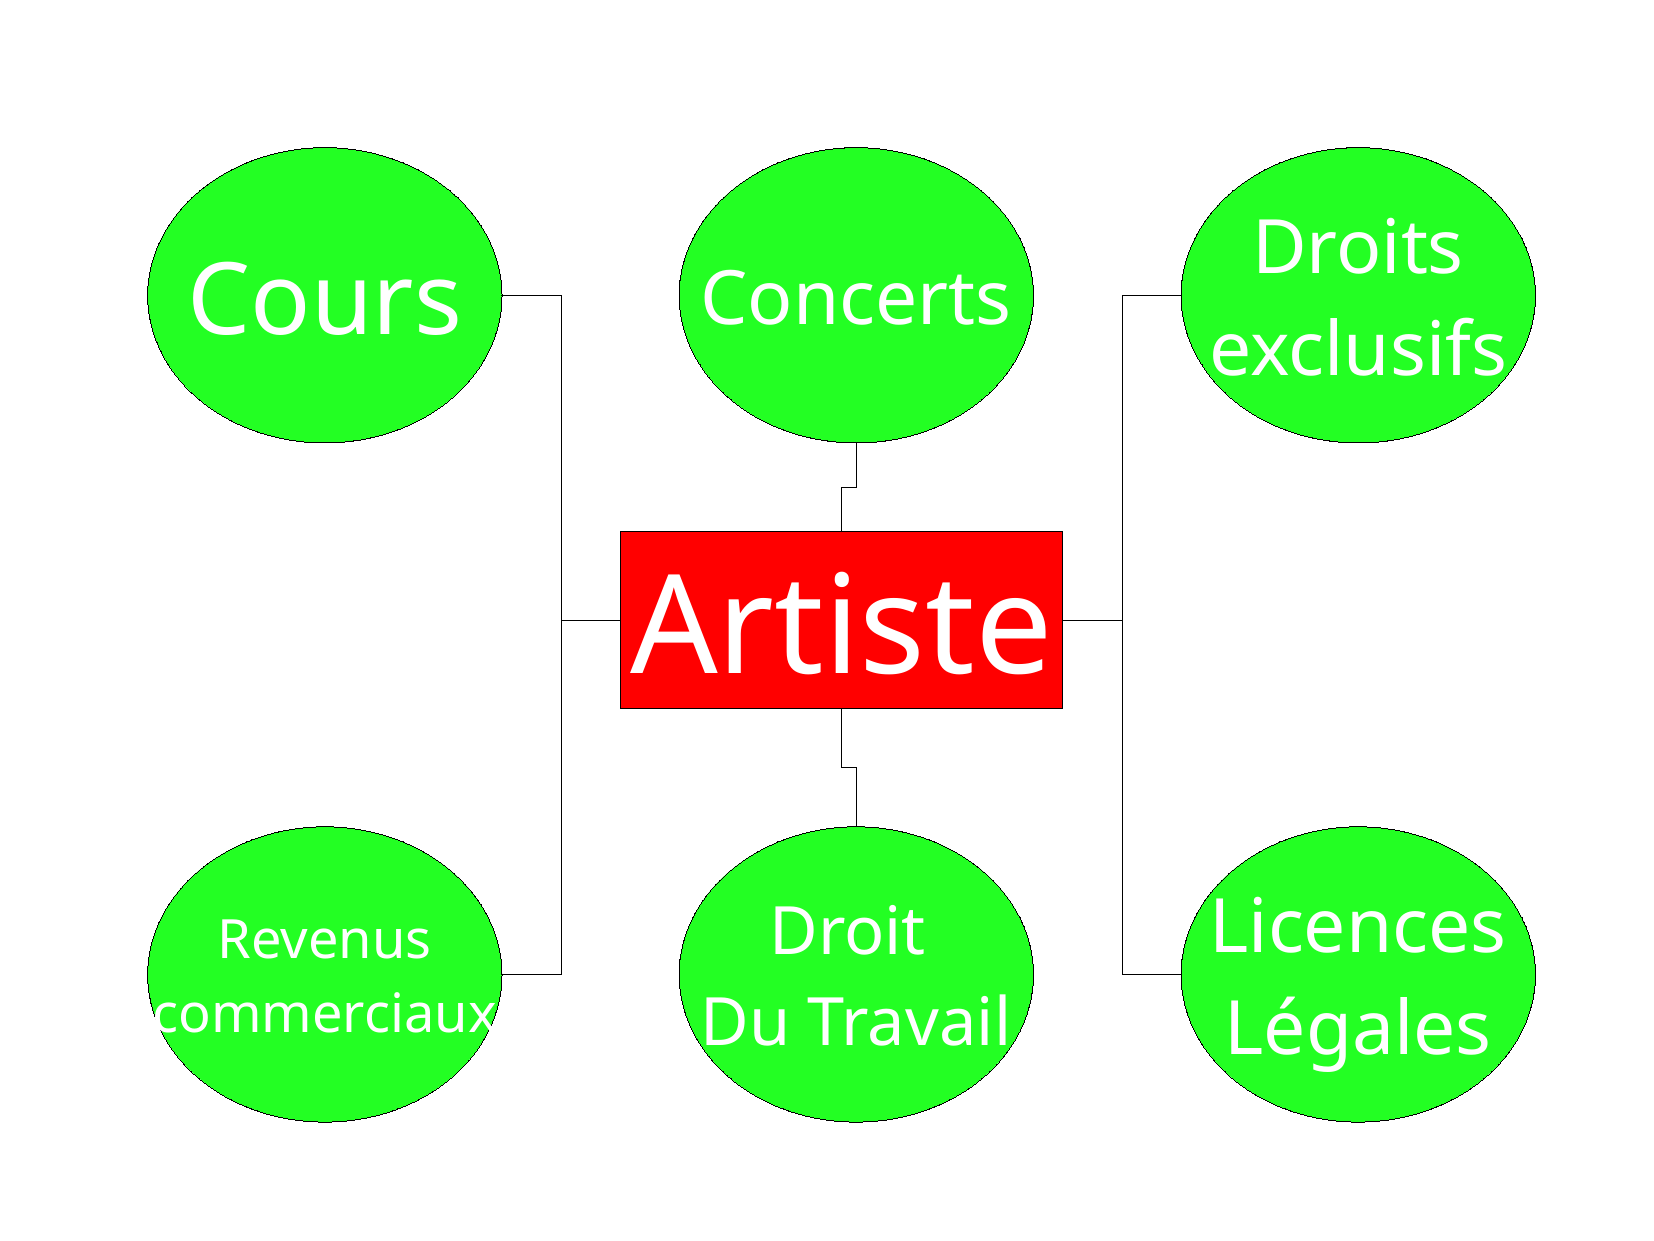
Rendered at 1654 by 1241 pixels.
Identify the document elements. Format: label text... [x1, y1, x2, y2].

text_box Concerts [679, 147, 1034, 443]
text_box Revenus commerciaux [147, 826, 503, 1123]
text_box Licences Légales [1181, 826, 1536, 1123]
text_box Droit Du Travail [679, 826, 1034, 1123]
text_box Cours [147, 147, 503, 443]
text_box Artiste [620, 531, 1063, 709]
text_box Droits exclusifs [1181, 147, 1536, 443]
